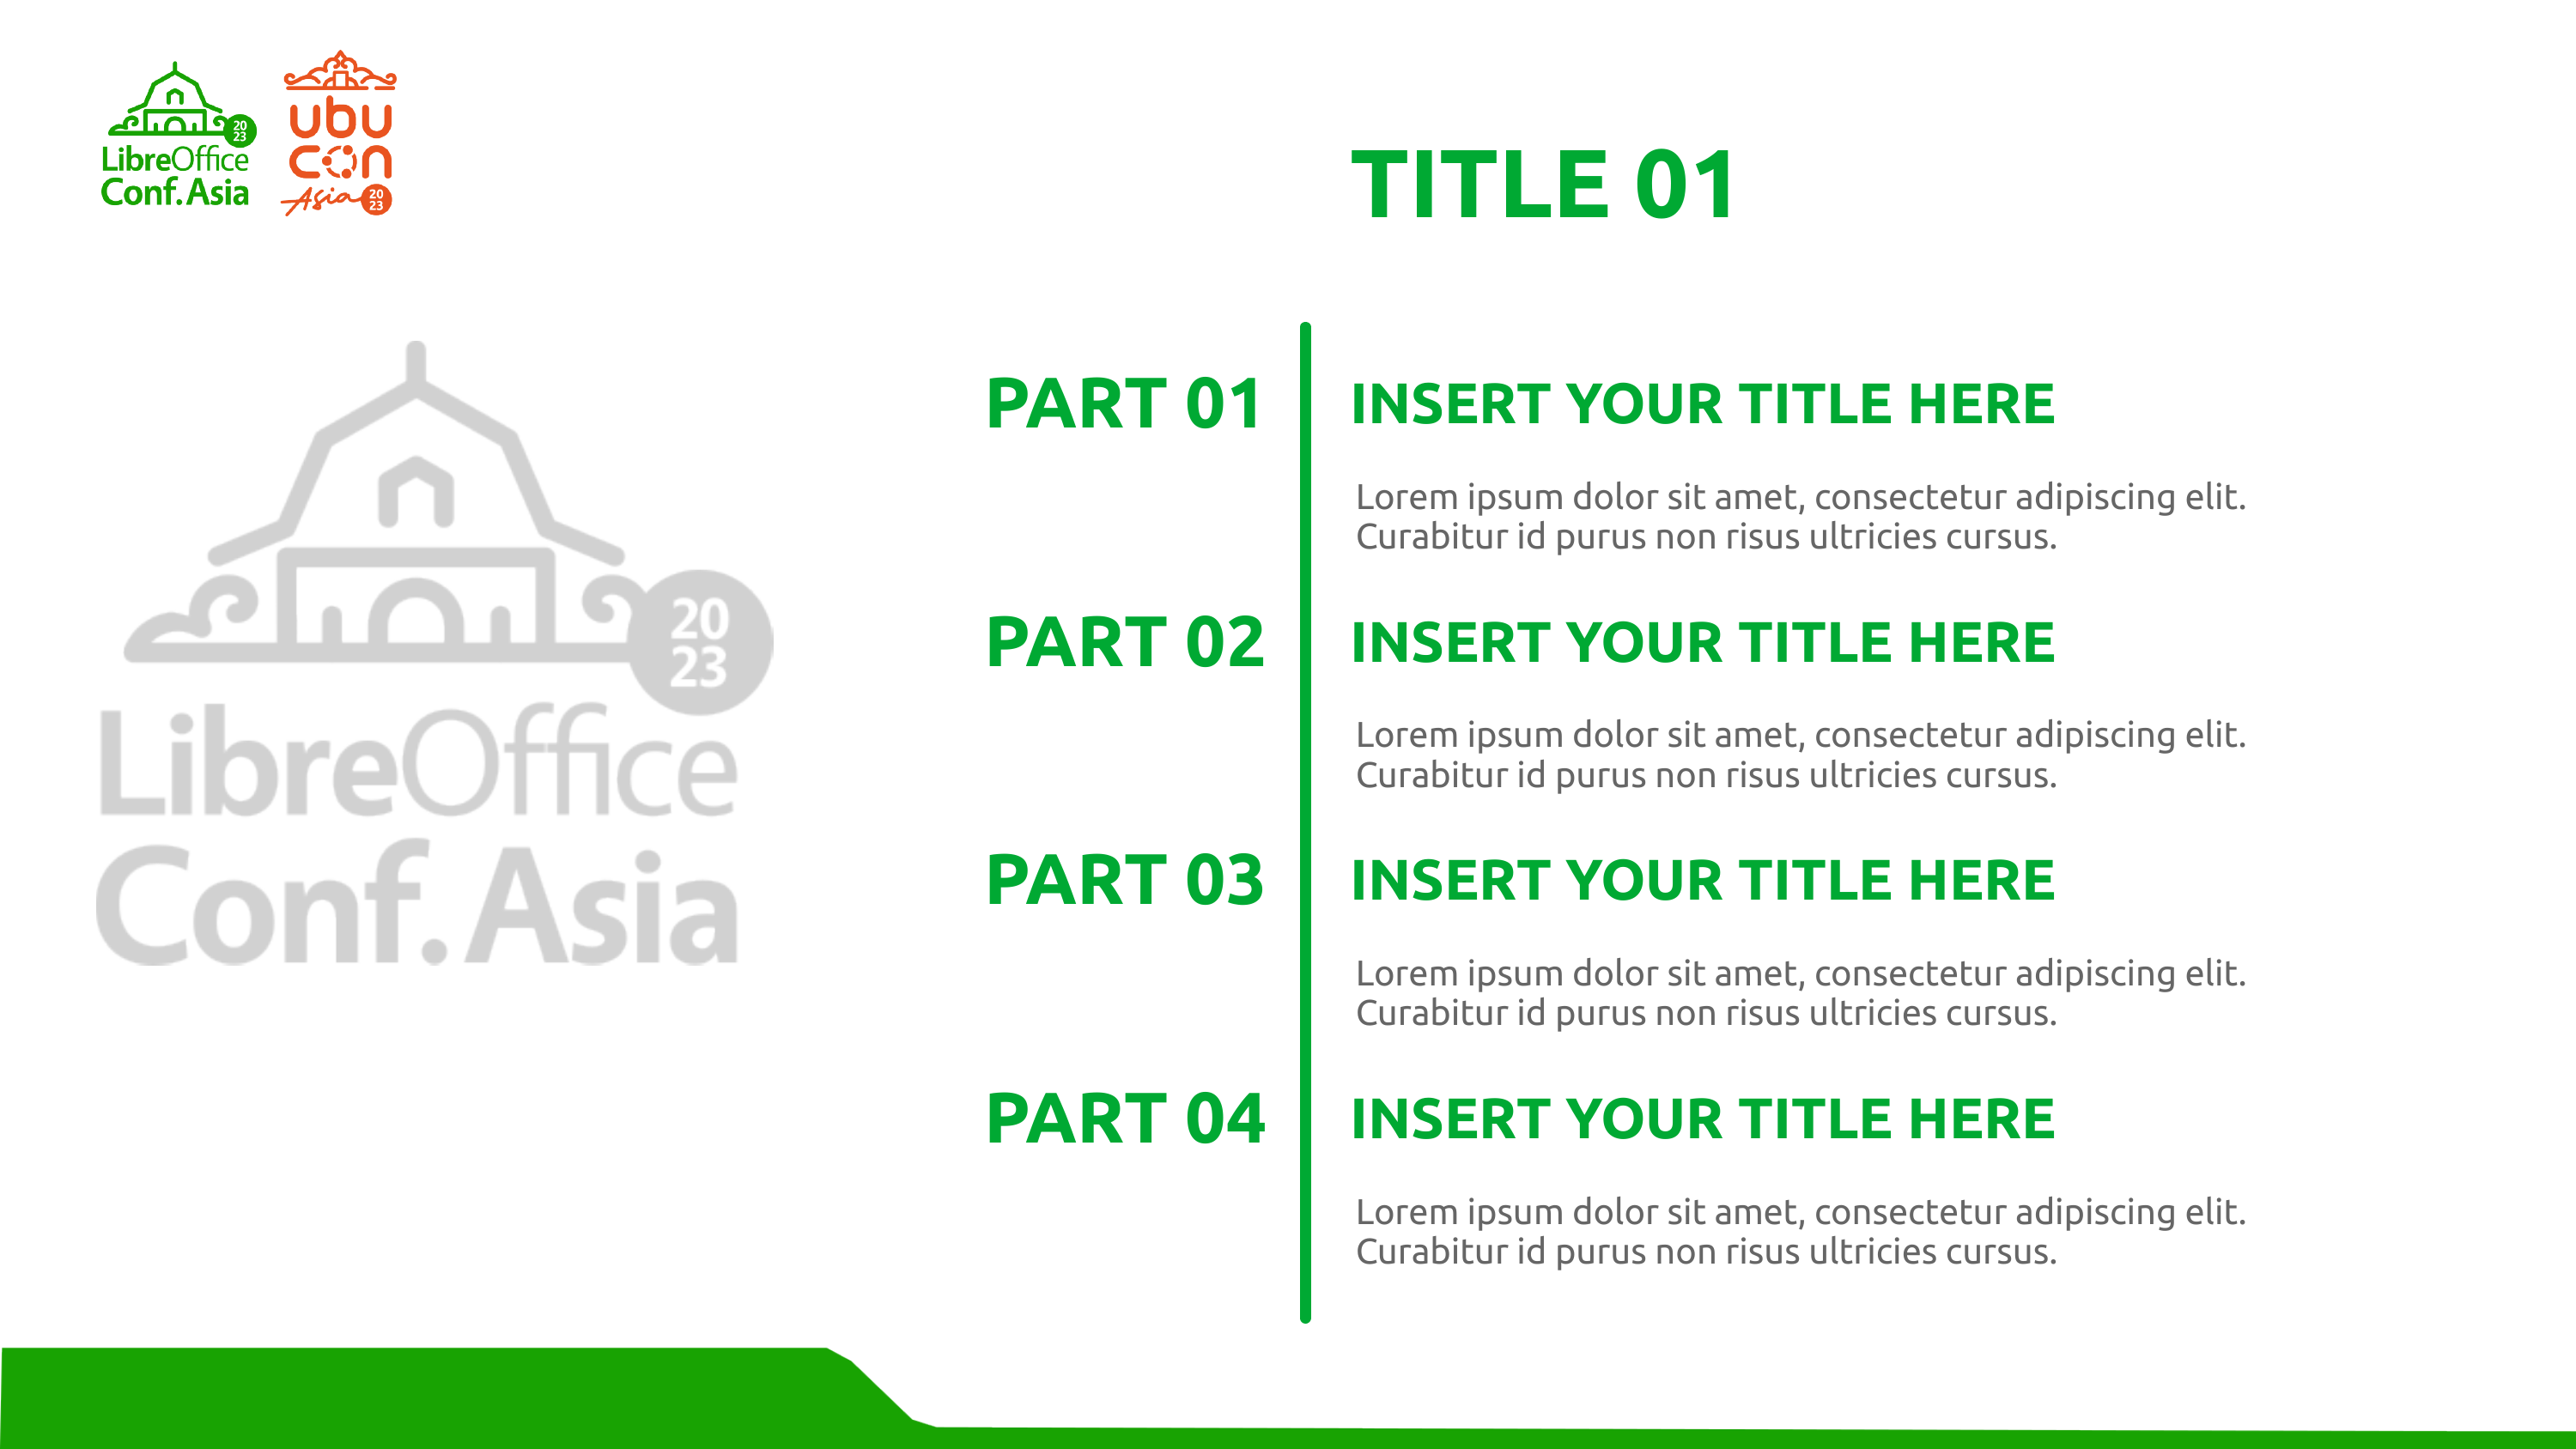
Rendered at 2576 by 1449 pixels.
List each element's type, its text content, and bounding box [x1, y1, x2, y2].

text_box INSERT YOUR TITLE HERE [1337, 840, 2147, 1026]
text_box PART 02 [954, 592, 1280, 687]
title Lorem ipsum dolor sit amet, consectetur adipiscing elit. Curabitur id purus non risus ultricies cursus. [1355, 465, 2255, 567]
title Lorem ipsum dolor sit amet, consectetur adipiscing elit. Curabitur id purus non risus ultricies cursus. [1355, 943, 2255, 1043]
text_box INSERT YOUR TITLE HERE [1337, 602, 2147, 788]
title Lorem ipsum dolor sit amet, consectetur adipiscing elit. Curabitur id purus non risus ultricies cursus. [1355, 704, 2255, 805]
picture [101, 50, 397, 216]
text_box PART 01 [927, 354, 1280, 448]
text_box TITLE 01 [1337, 120, 1853, 243]
text_box INSERT YOUR TITLE HERE [1337, 364, 2147, 549]
picture [0, 454, 2576, 1449]
text_box INSERT YOUR TITLE HERE [1337, 1079, 2147, 1264]
title Lorem ipsum dolor sit amet, consectetur adipiscing elit. Curabitur id purus non risus ultricies cursus. [1355, 1180, 2255, 1282]
text_box PART 04 [954, 1069, 1280, 1163]
text_box PART 03 [954, 831, 1280, 925]
